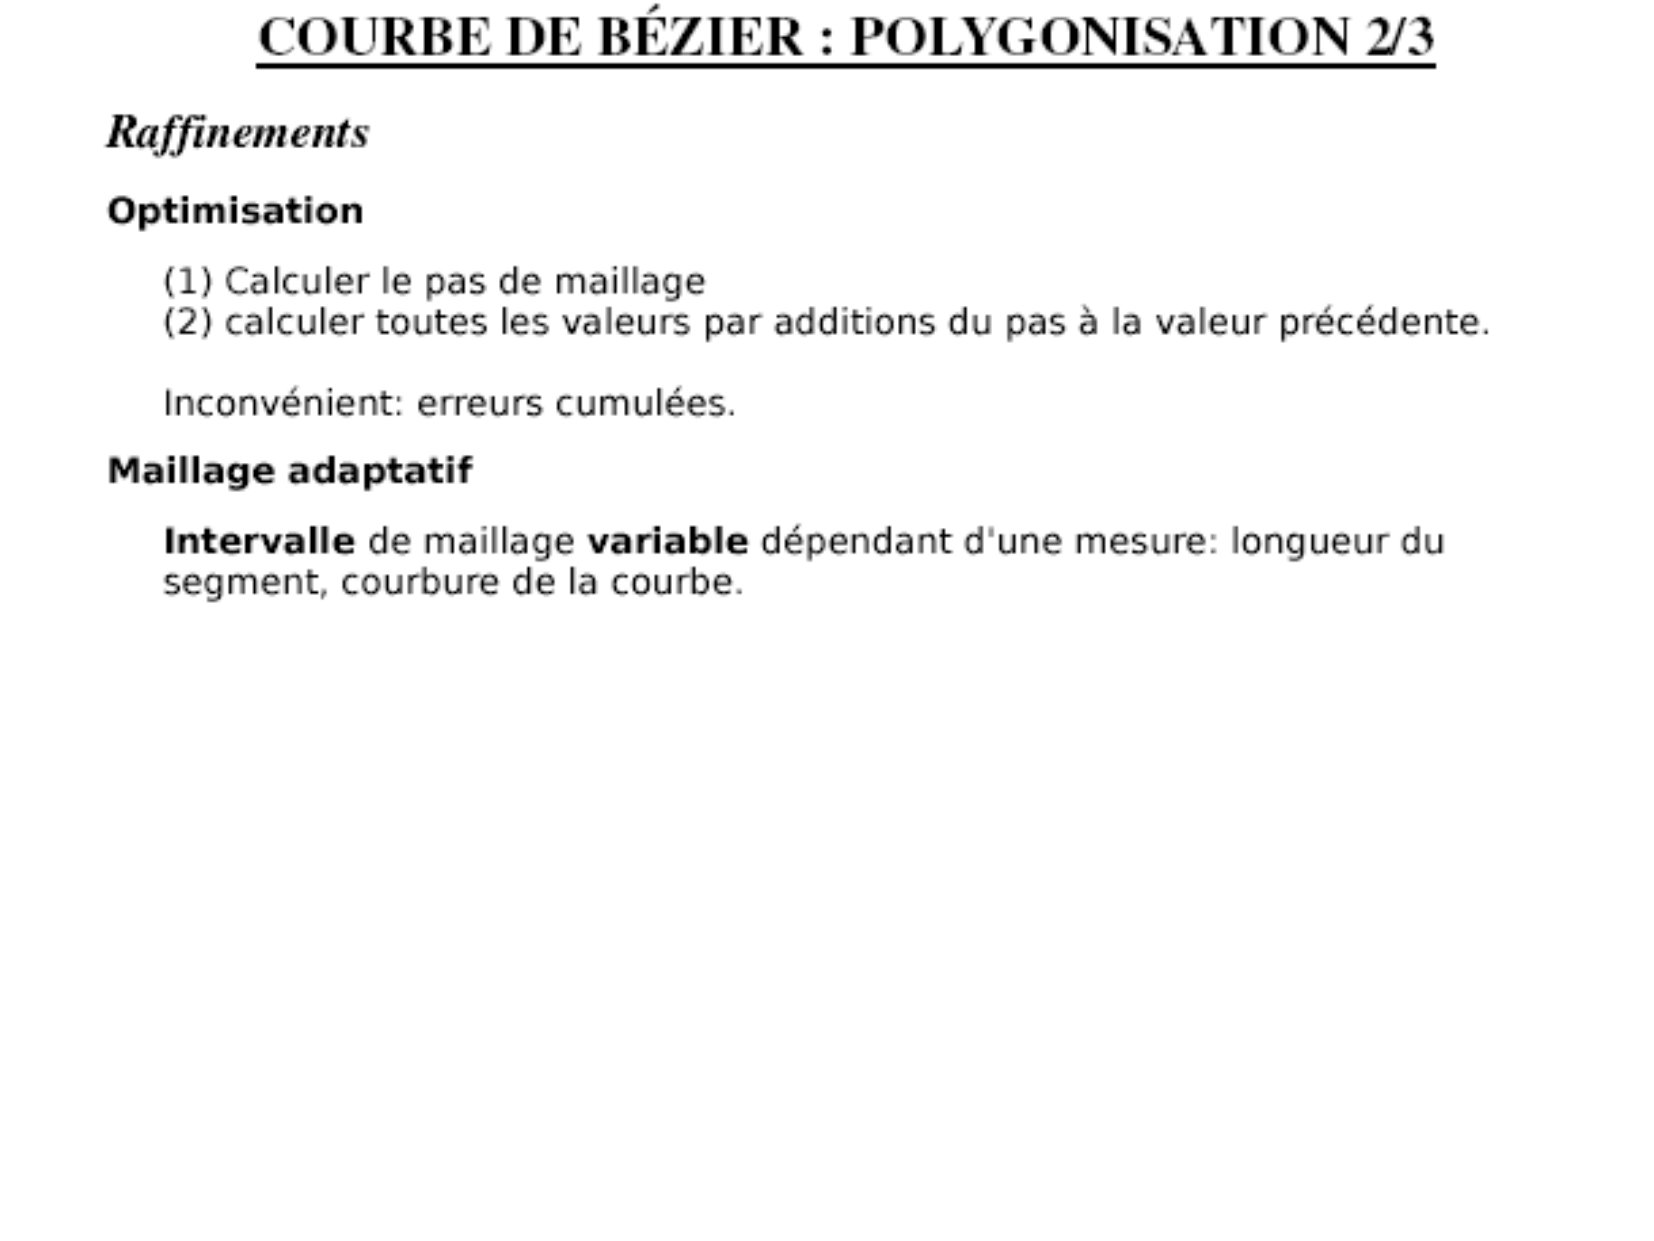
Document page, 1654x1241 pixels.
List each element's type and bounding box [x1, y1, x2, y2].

picture [0, 0, 1654, 906]
